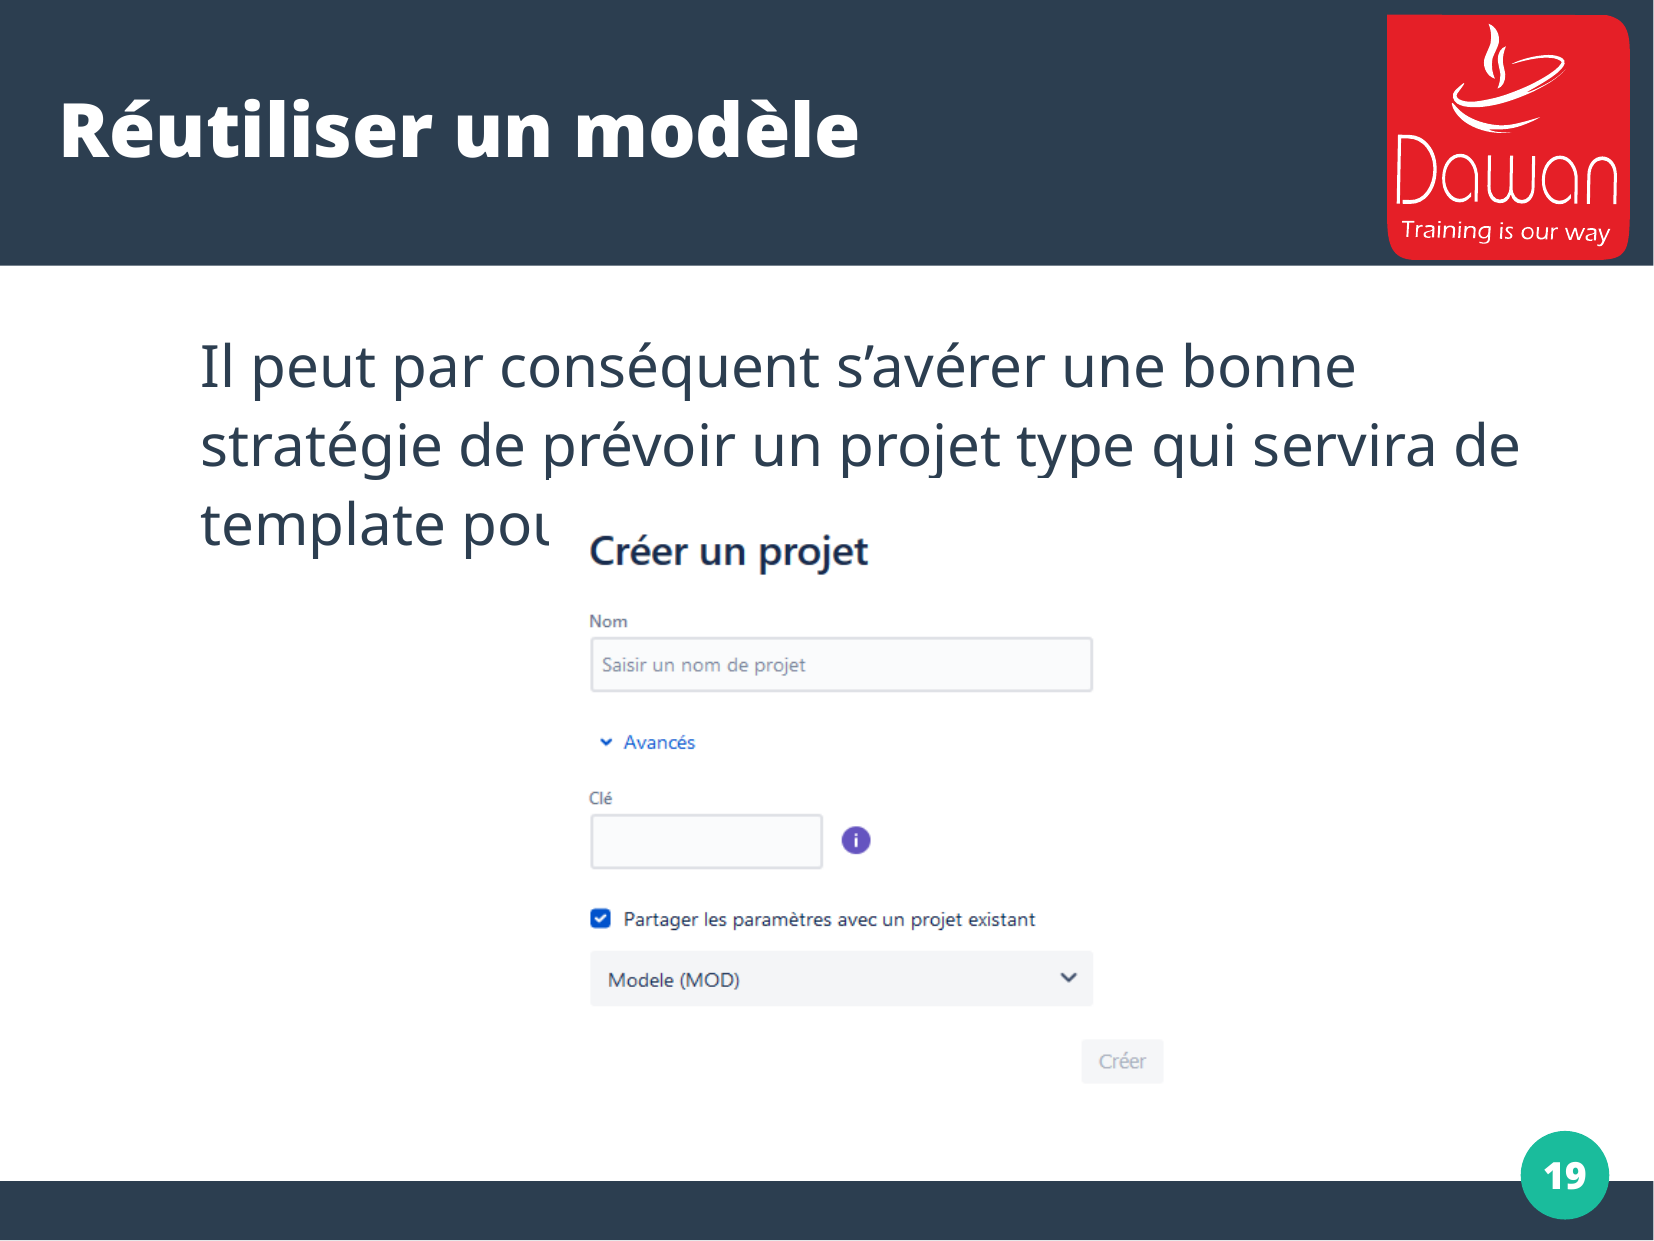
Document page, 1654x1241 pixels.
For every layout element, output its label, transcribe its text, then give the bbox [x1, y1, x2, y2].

picture [1387, 14, 1630, 260]
list Il peut par conséquent s’avérer une bonne stratégie de prévoir un projet type qui servira de template pour les suivants. [59, 324, 1595, 1152]
title Réutiliser un modèle [59, 49, 1387, 207]
picture [549, 478, 1214, 1117]
